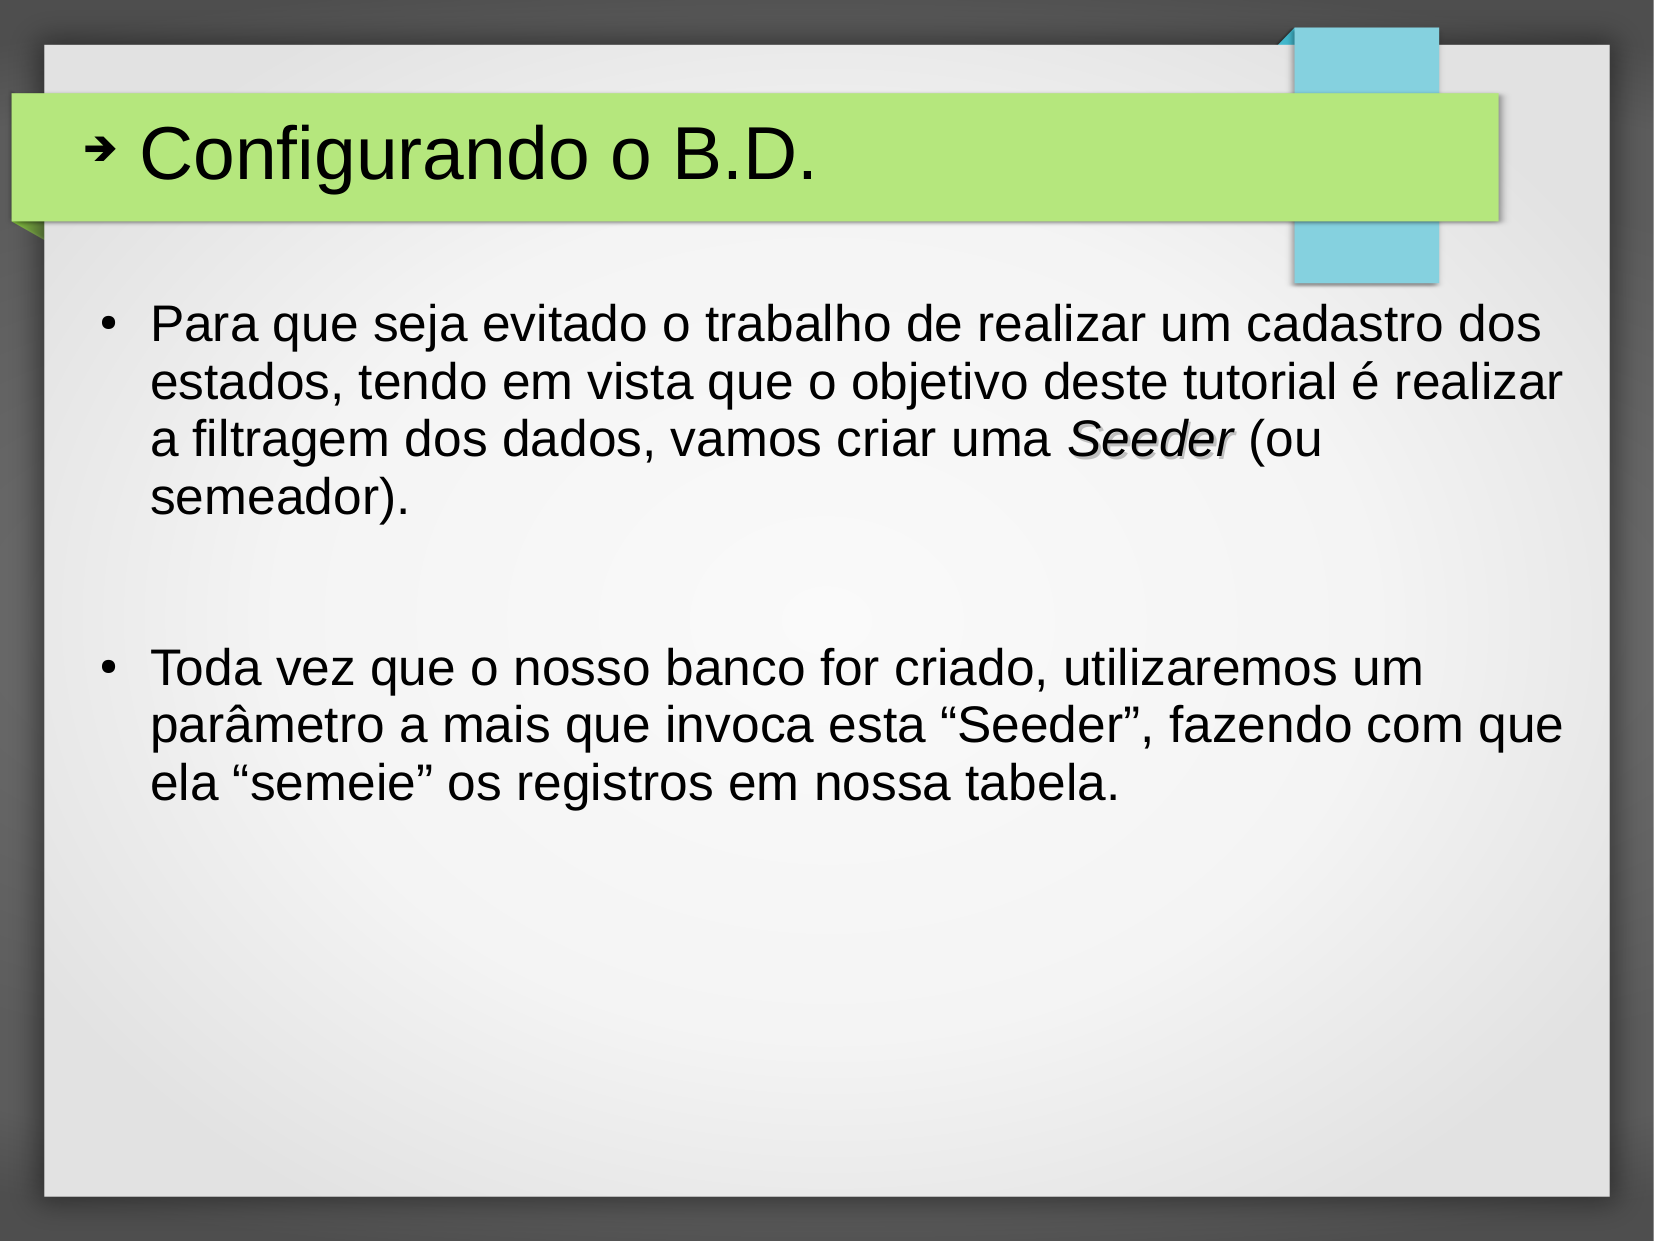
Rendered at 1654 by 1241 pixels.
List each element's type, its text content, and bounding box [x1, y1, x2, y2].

title Configurando o B.D. [82, 94, 1264, 213]
list Para que seja evitado o trabalho de realizar um cadastro dos estados, tendo em vista que o objetivo deste tutorial é realizar a filtragem dos dados, vamos criar uma Seeder (ou semeador). Toda vez que o nosso banco for criado, utilizaremos um parâmetro a mais que invoca esta “Seeder”, fazendo com que ela “semeie” os registros em nossa tabela. [82, 295, 1571, 1015]
text_box [659, 565, 1002, 678]
picture [0, 0, 1654, 1241]
